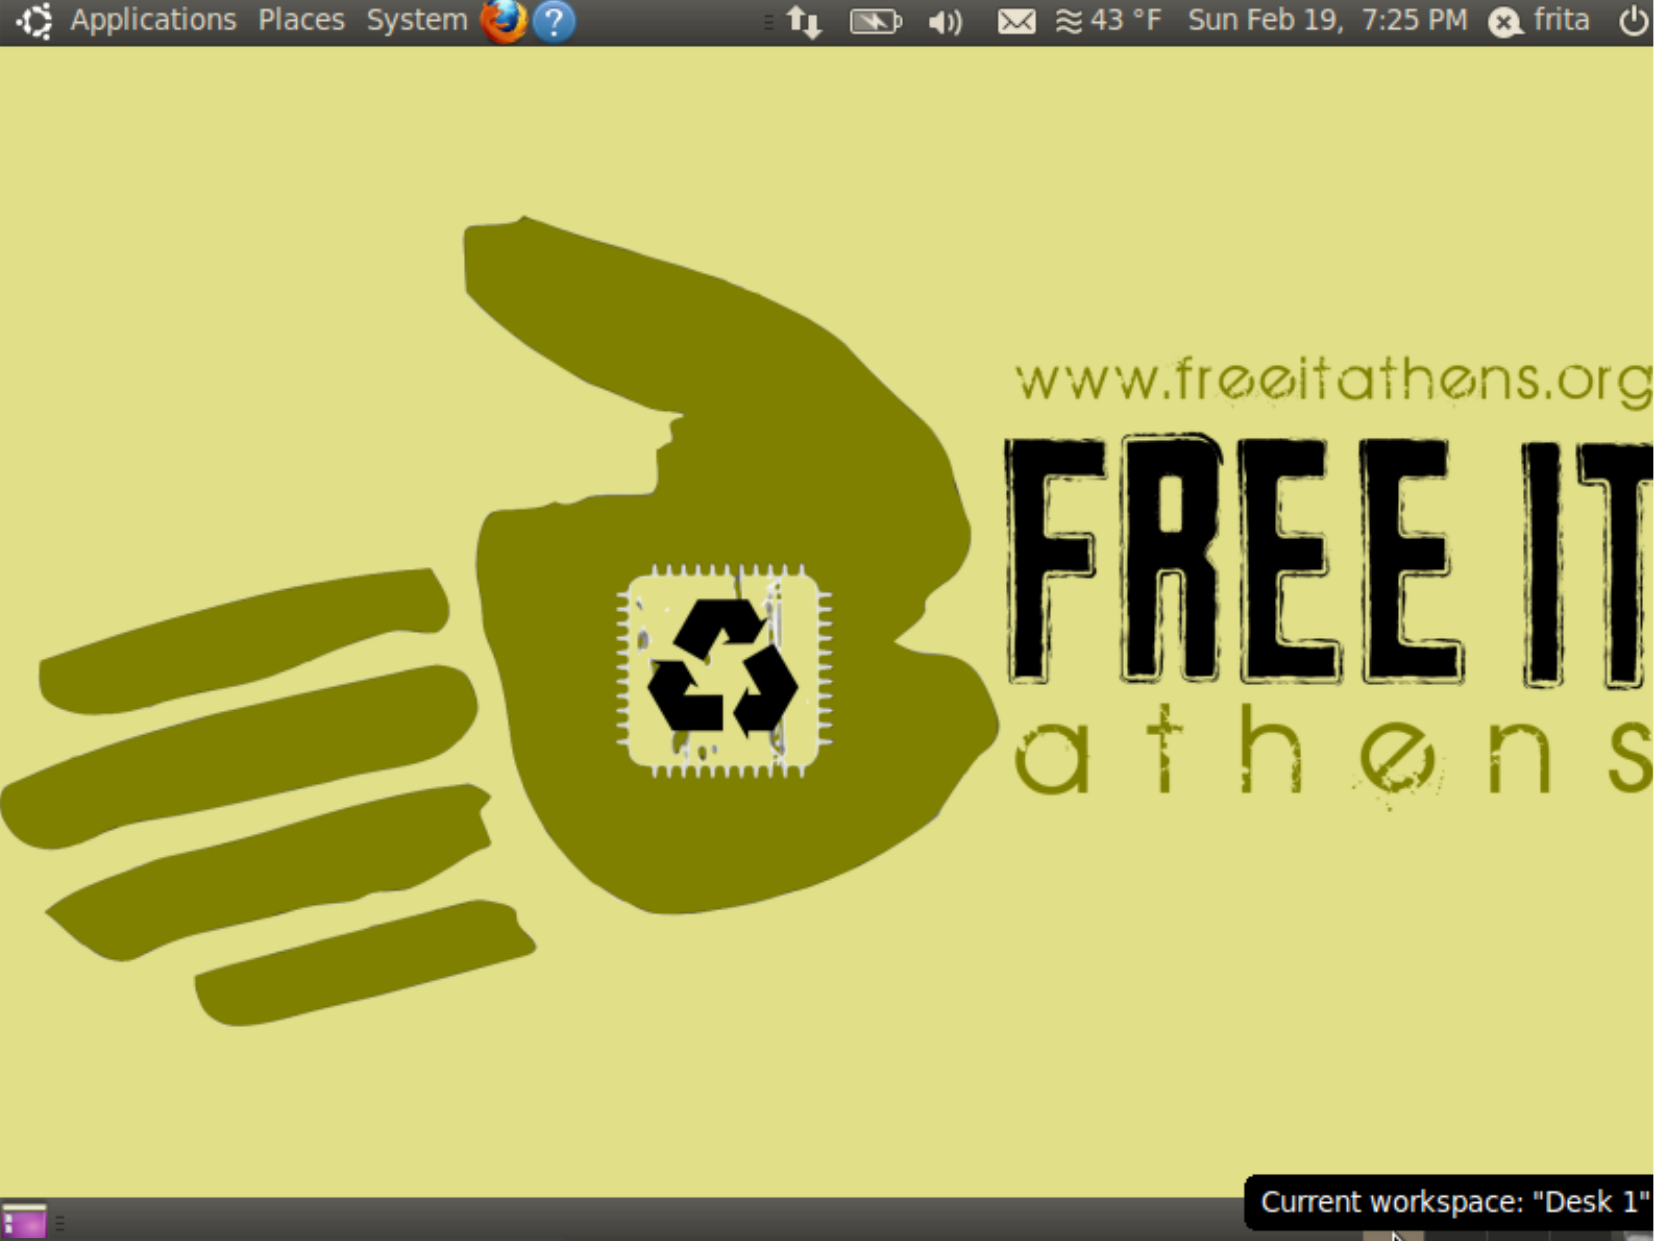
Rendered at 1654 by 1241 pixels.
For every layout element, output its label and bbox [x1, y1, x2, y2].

picture [0, 0, 1654, 1241]
text_box [0, 1237, 563, 1241]
